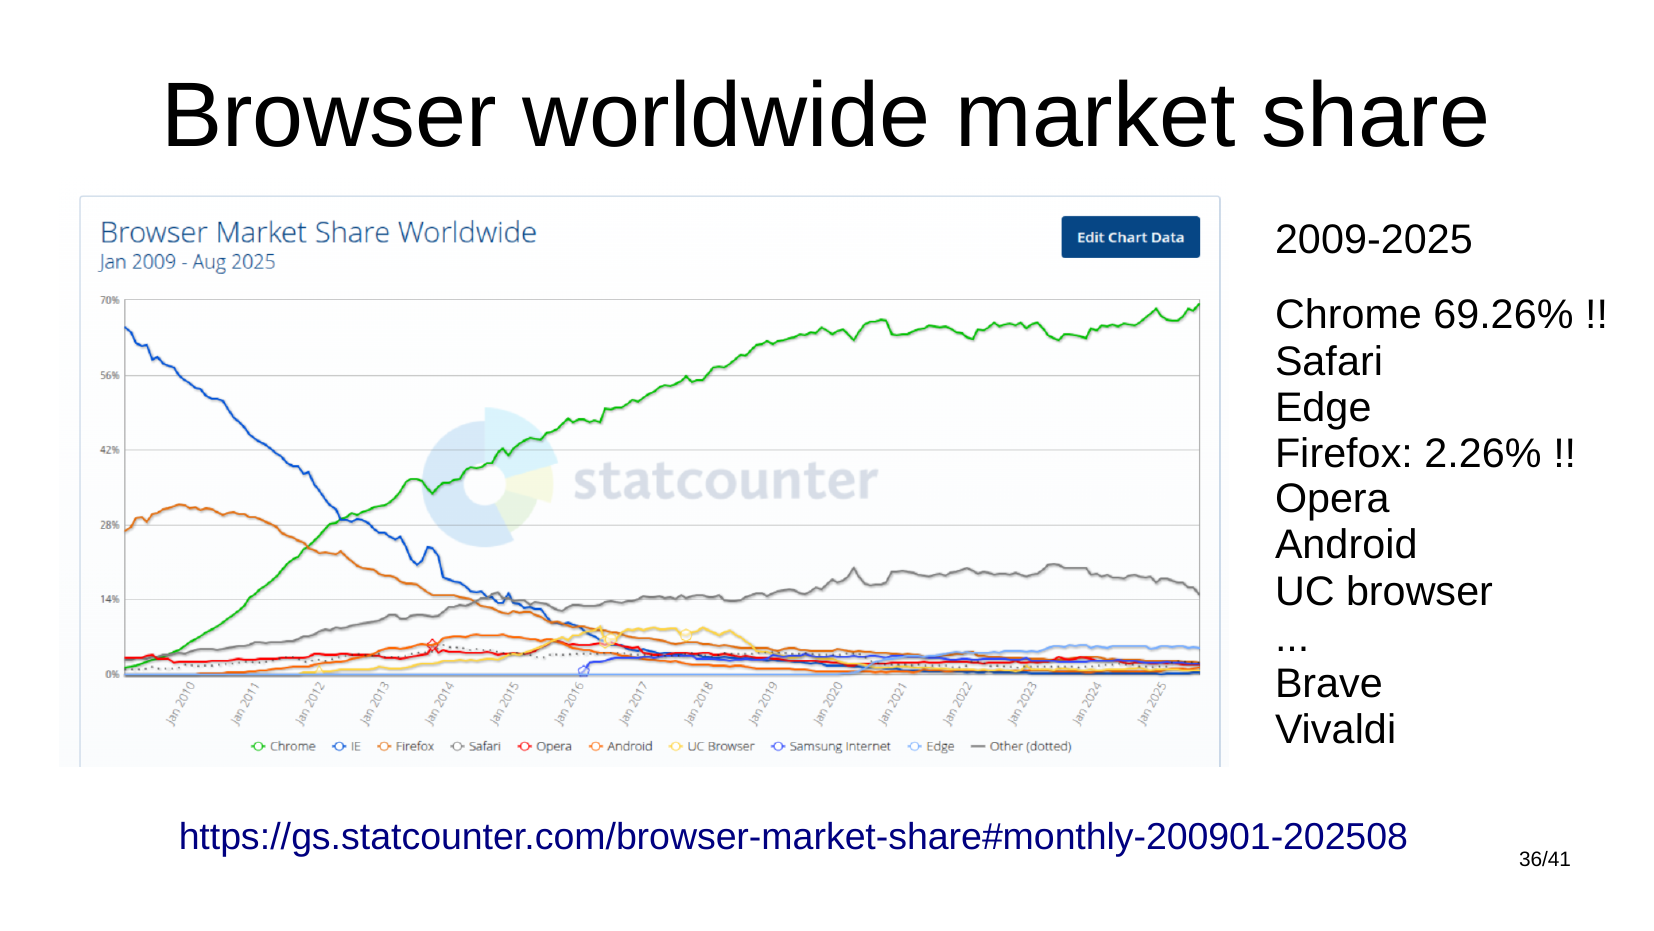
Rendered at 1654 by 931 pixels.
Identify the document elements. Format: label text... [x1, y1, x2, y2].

title Browser worldwide market share [82, 37, 1571, 193]
list 2009-2025 Chrome 69.26% !! Safari Edge Firefox: 2.26% !! Opera Android UC browser ... Brave Vivaldi [1229, 216, 1642, 756]
picture [59, 175, 1229, 767]
text_box https://gs.statcounter.com/browser-market-share#monthly-200901-202508 [164, 808, 1493, 908]
